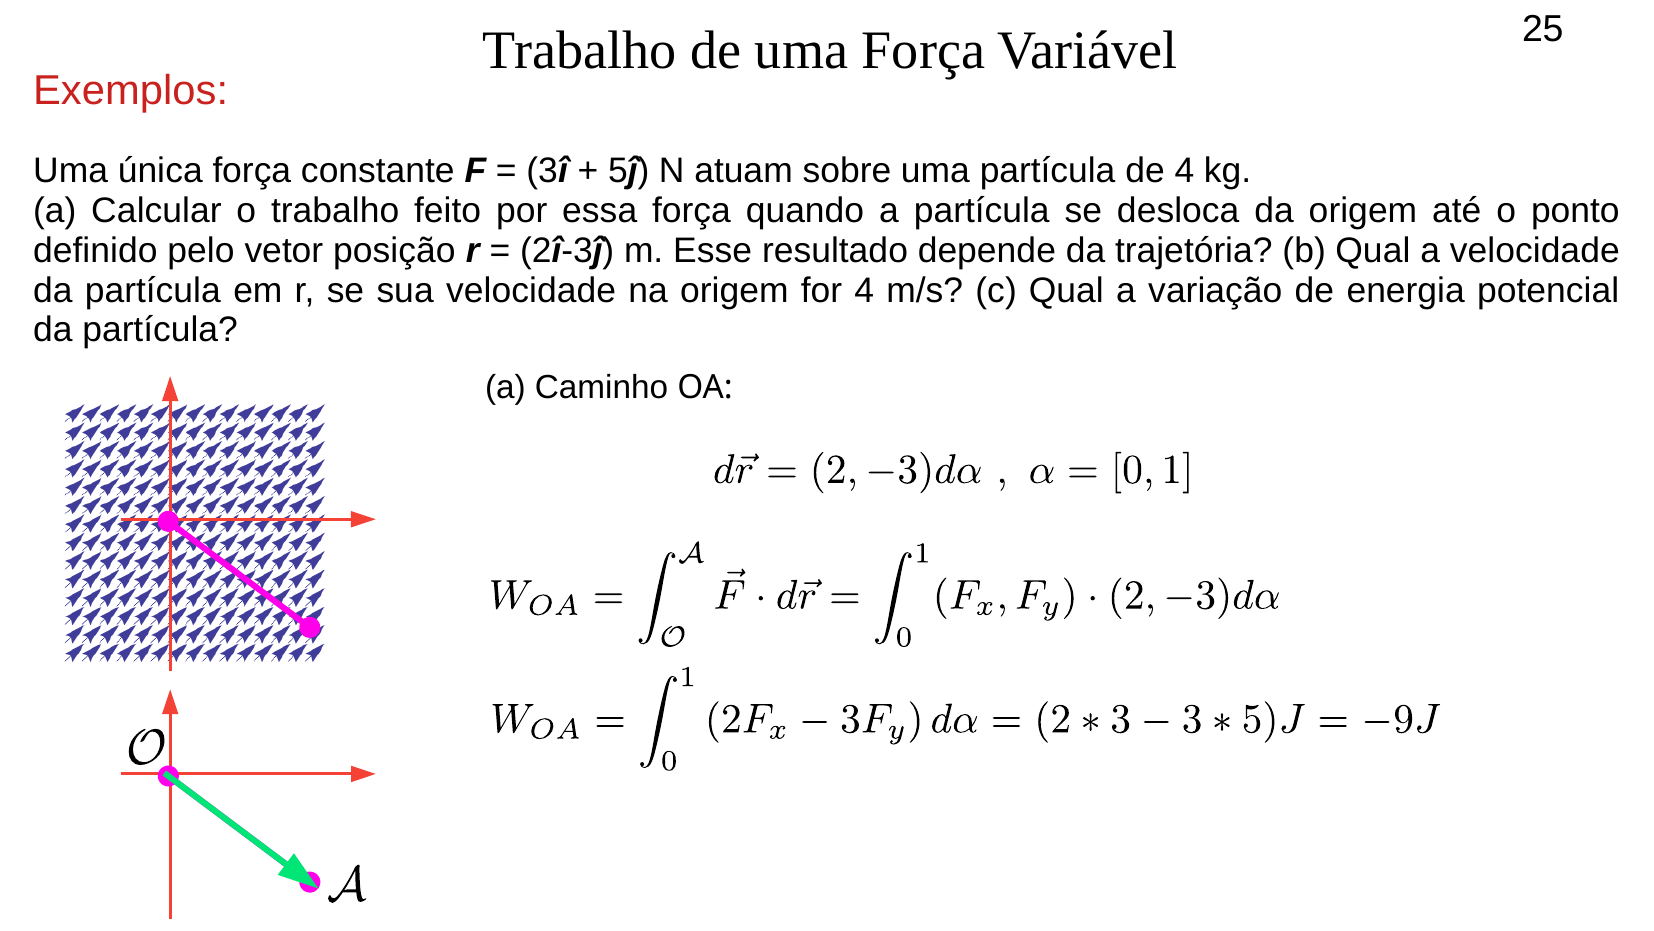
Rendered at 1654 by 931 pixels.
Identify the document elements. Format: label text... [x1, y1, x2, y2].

picture [172, 388, 335, 518]
text_box (a) Caminho OA: [470, 355, 1556, 704]
picture [59, 388, 169, 668]
picture [488, 541, 1279, 647]
picture [125, 728, 165, 765]
text_box Exemplos: Uma única força constante F = (3î + 5ĵ) N atuam sobre uma partícula de 4 kg. (a) Calcular o trabalho feito por essa força quando a partícula se desloca da origem até o ponto definido pelo vetor posição r = (2î-3ĵ) m. Esse resultado depende da trajetória? (b) Qual a velocidade da partícula em r, se sua velocidade na origem for 4 m/s? (c) Qual a variação de energia potencial da partícula? [18, 59, 1636, 357]
picture [172, 521, 335, 668]
text_box <number> [1507, 0, 1654, 71]
picture [488, 665, 1442, 773]
text_box Trabalho de uma Força Variável [468, 0, 1194, 88]
picture [326, 864, 367, 903]
picture [711, 450, 1191, 495]
